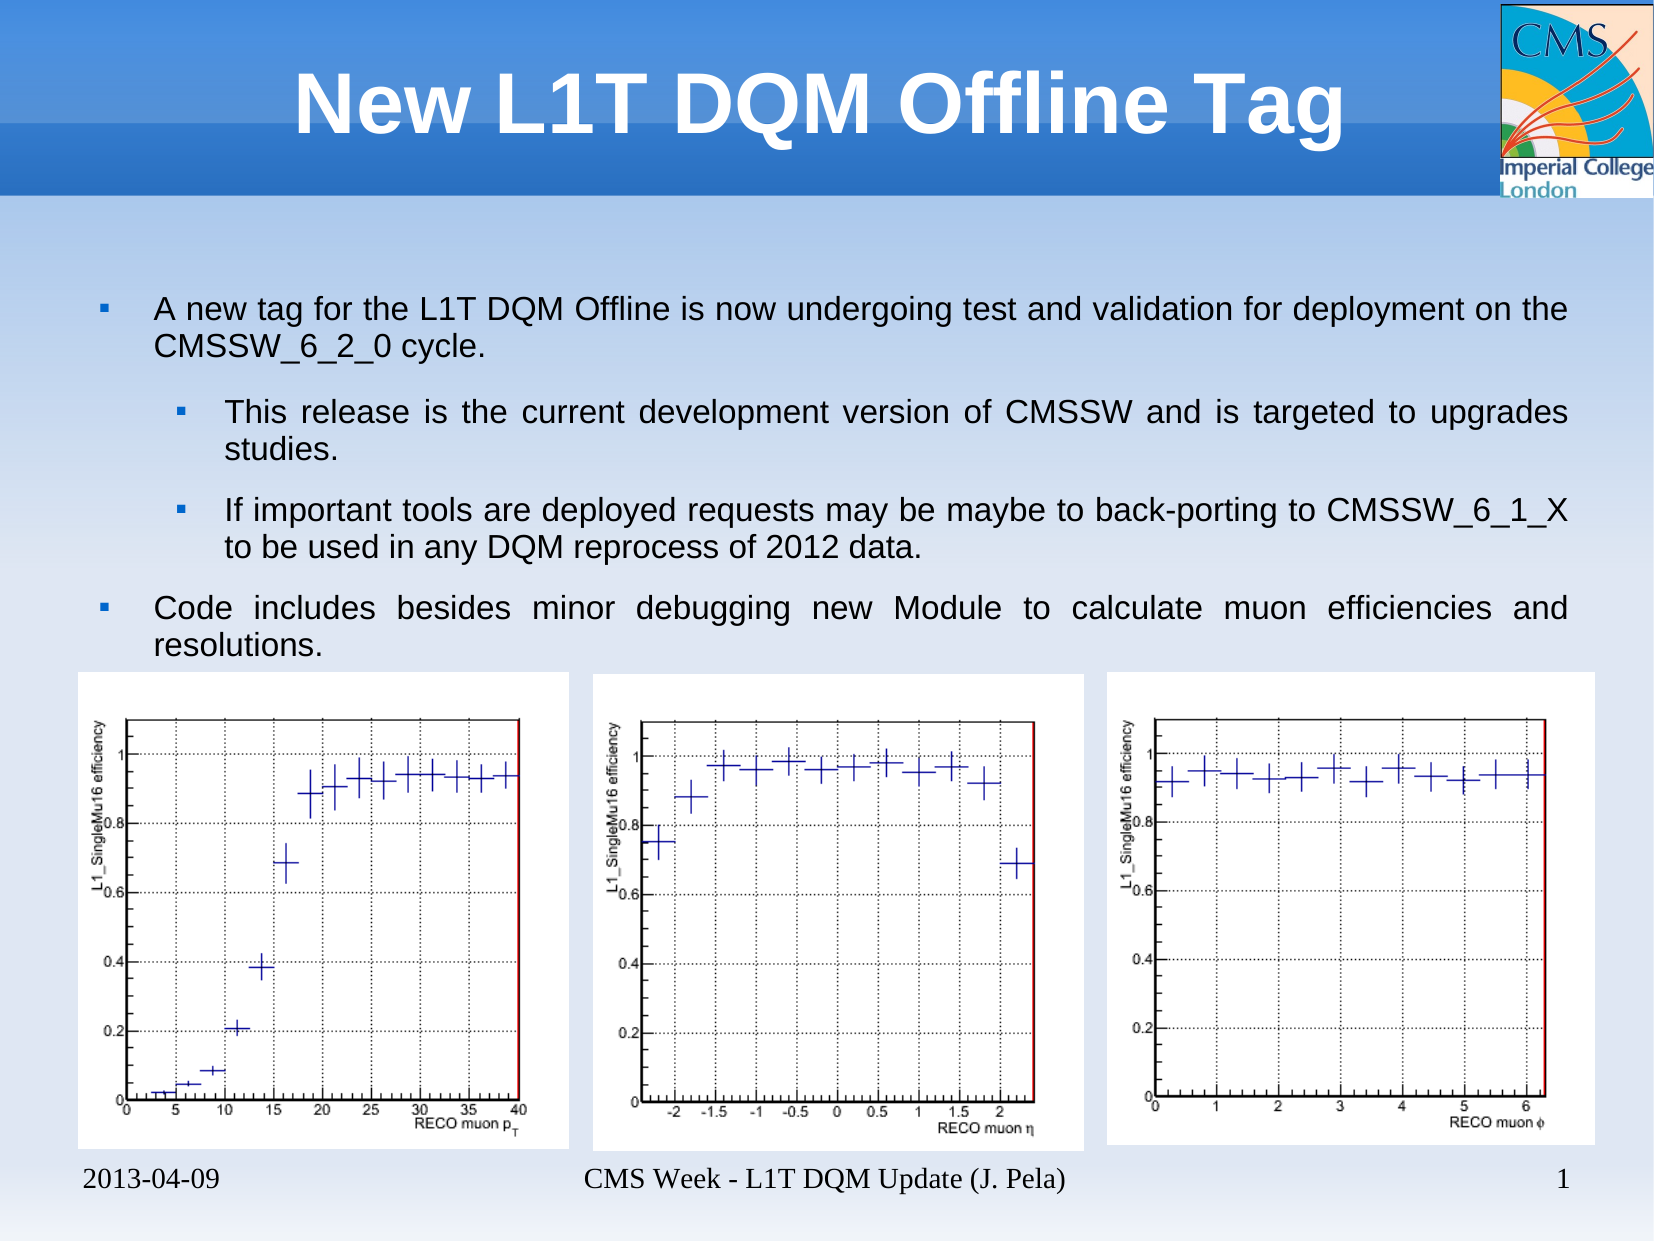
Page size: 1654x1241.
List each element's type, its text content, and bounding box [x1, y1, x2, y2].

picture [0, 0, 1654, 1241]
title New L1T DQM Offline Tag [76, 0, 1565, 208]
list A new tag for the L1T DQM Offline is now undergoing test and validation for deployment on the CMSSW_6_2_0 cycle. This release is the current development version of CMSSW and is targeted to upgrades studies. If important tools are deployed requests may be maybe to back-porting to CMSSW_6_1_X to be used in any DQM reprocess of 2012 data. Code includes besides minor debugging new Module to calculate muon efficiencies and resolutions. [82, 290, 1571, 751]
